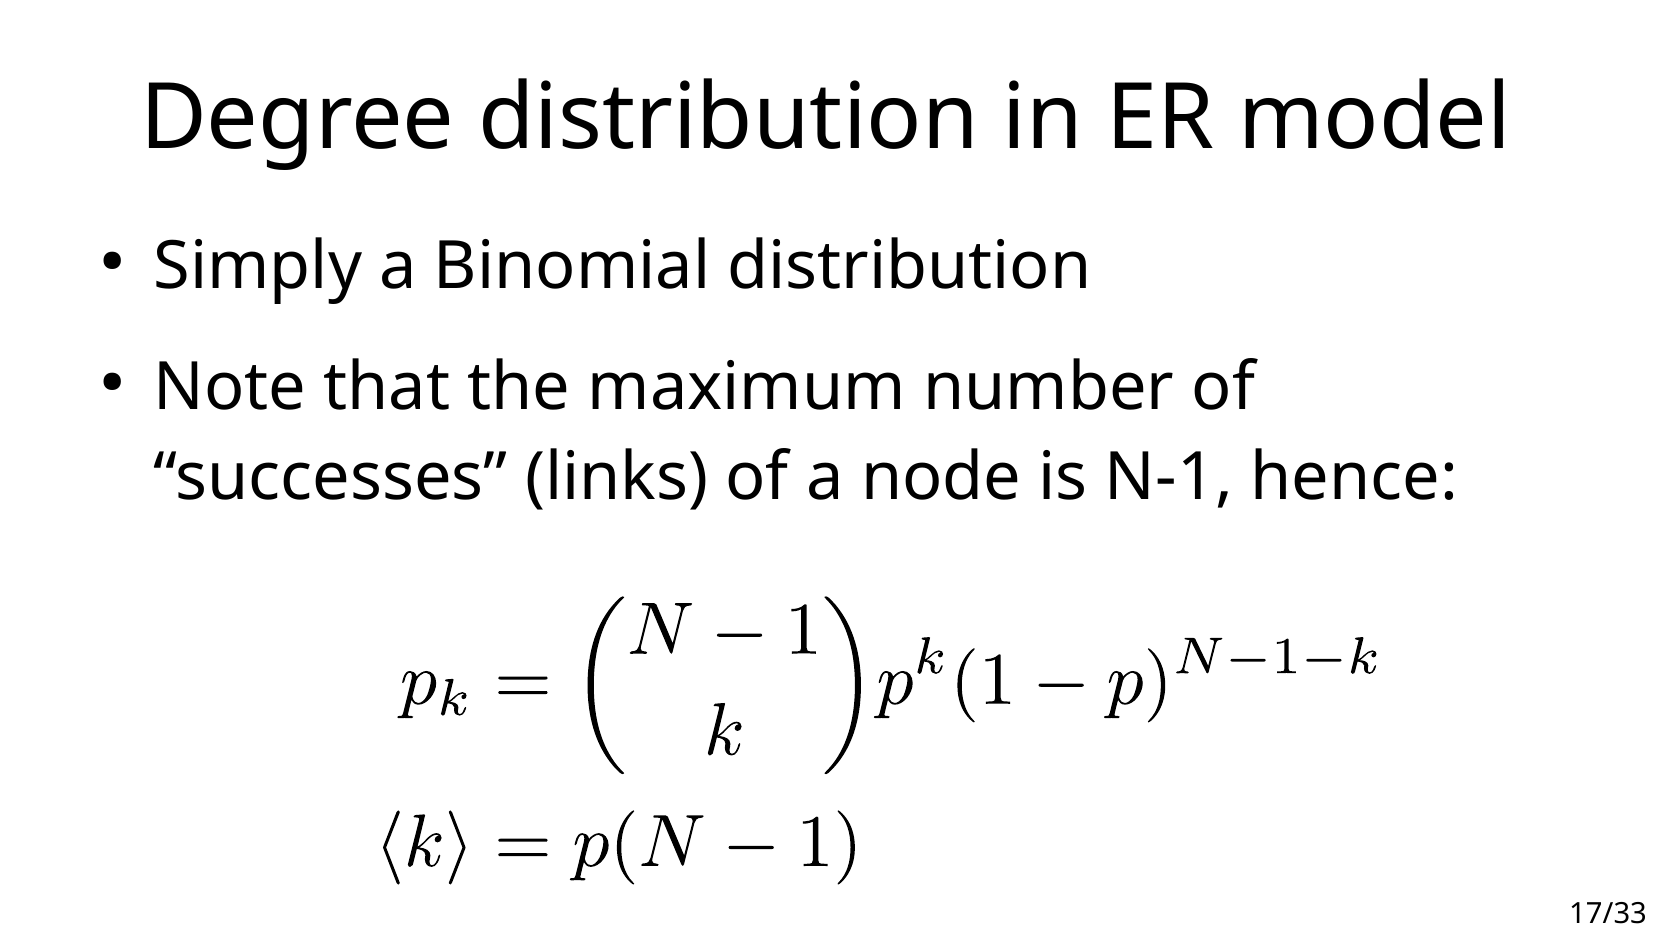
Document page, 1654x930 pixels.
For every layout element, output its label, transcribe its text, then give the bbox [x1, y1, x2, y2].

text_box [375, 596, 1381, 885]
title Degree distribution in ER model [82, 1, 1571, 217]
list Simply a Binomial distribution Note that the maximum number of “successes” (links) of a node is N-1, hence: [82, 217, 1571, 757]
